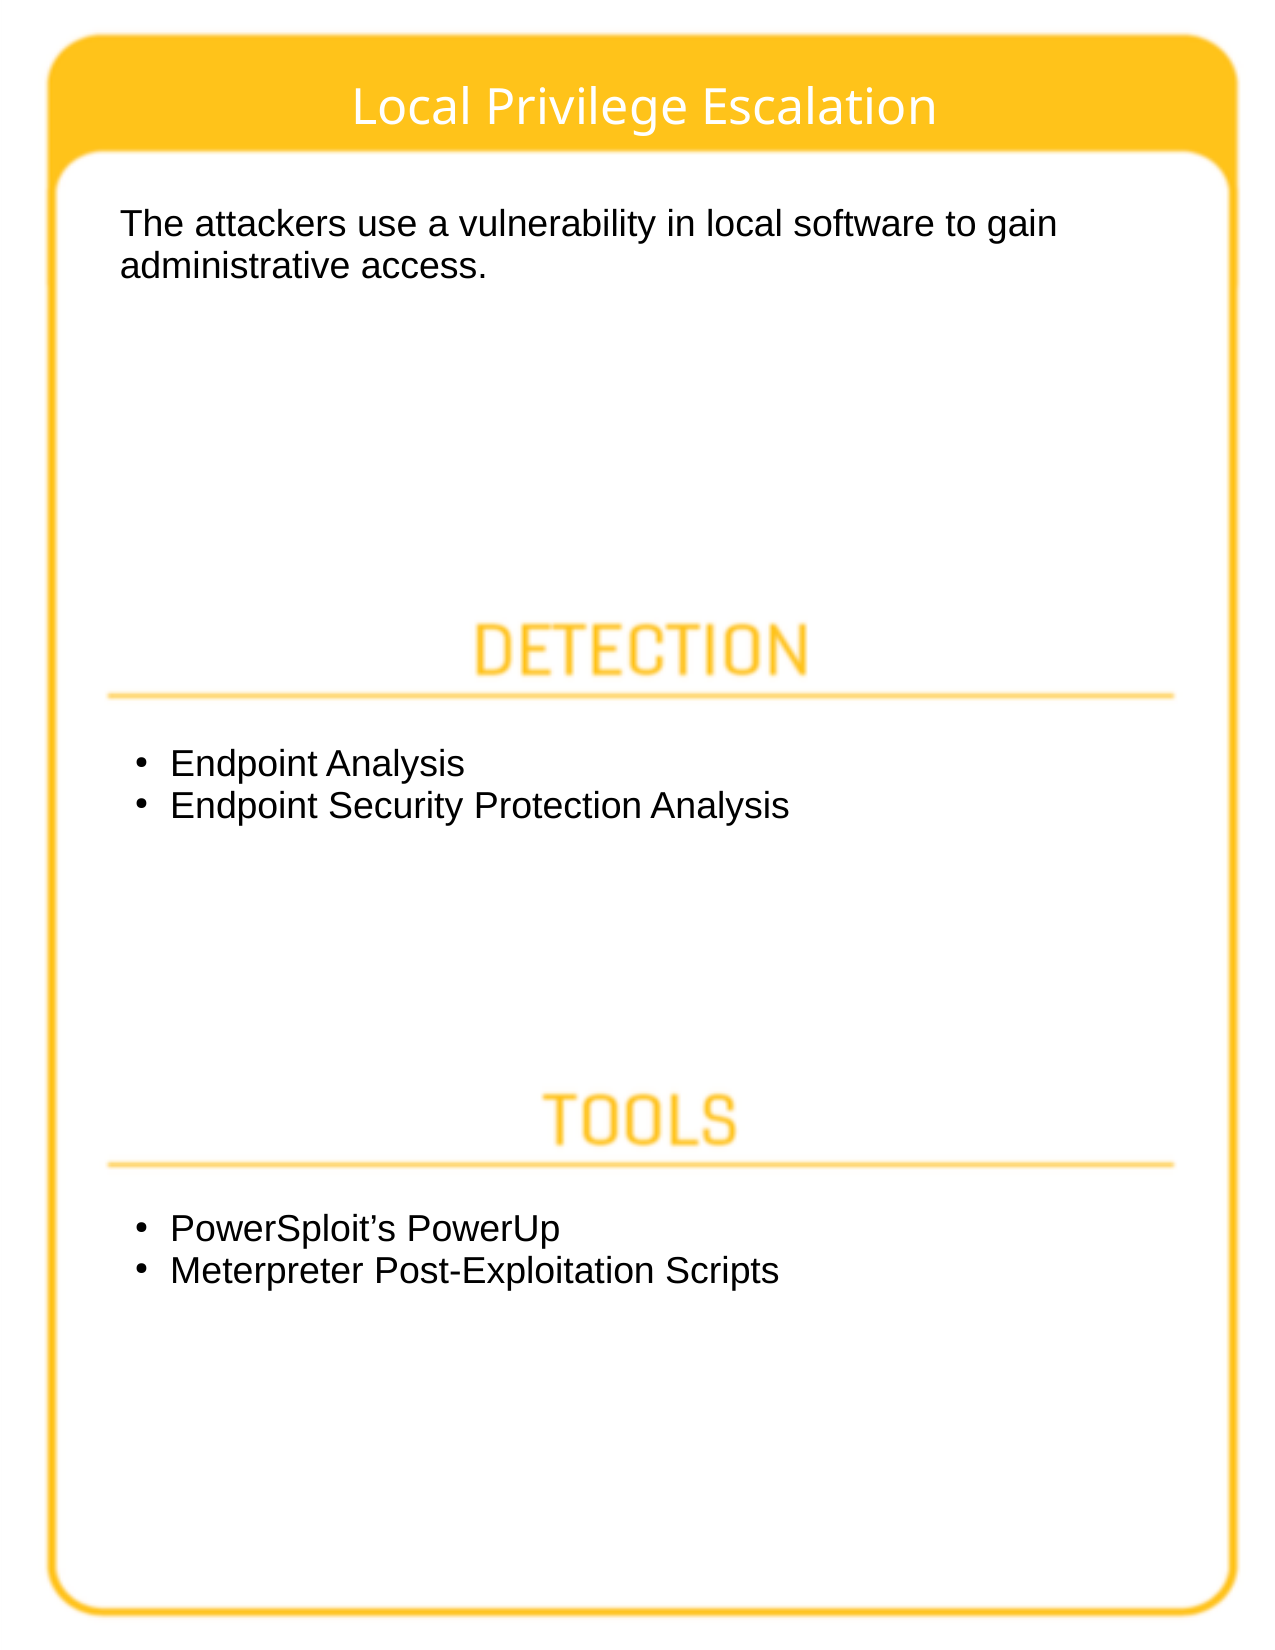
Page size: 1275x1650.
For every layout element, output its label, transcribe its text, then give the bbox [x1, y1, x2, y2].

text_box Endpoint Analysis Endpoint Security Protection Analysis [119, 734, 1155, 839]
text_box The attackers use a vulnerability in local software to gain administrative access. [104, 194, 1185, 294]
picture [0, 0, 1275, 1650]
text_box Local Privilege Escalation [89, 54, 1200, 156]
text_box PowerSploit’s PowerUp Meterpreter Post-Exploitation Scripts [119, 1199, 1170, 1346]
